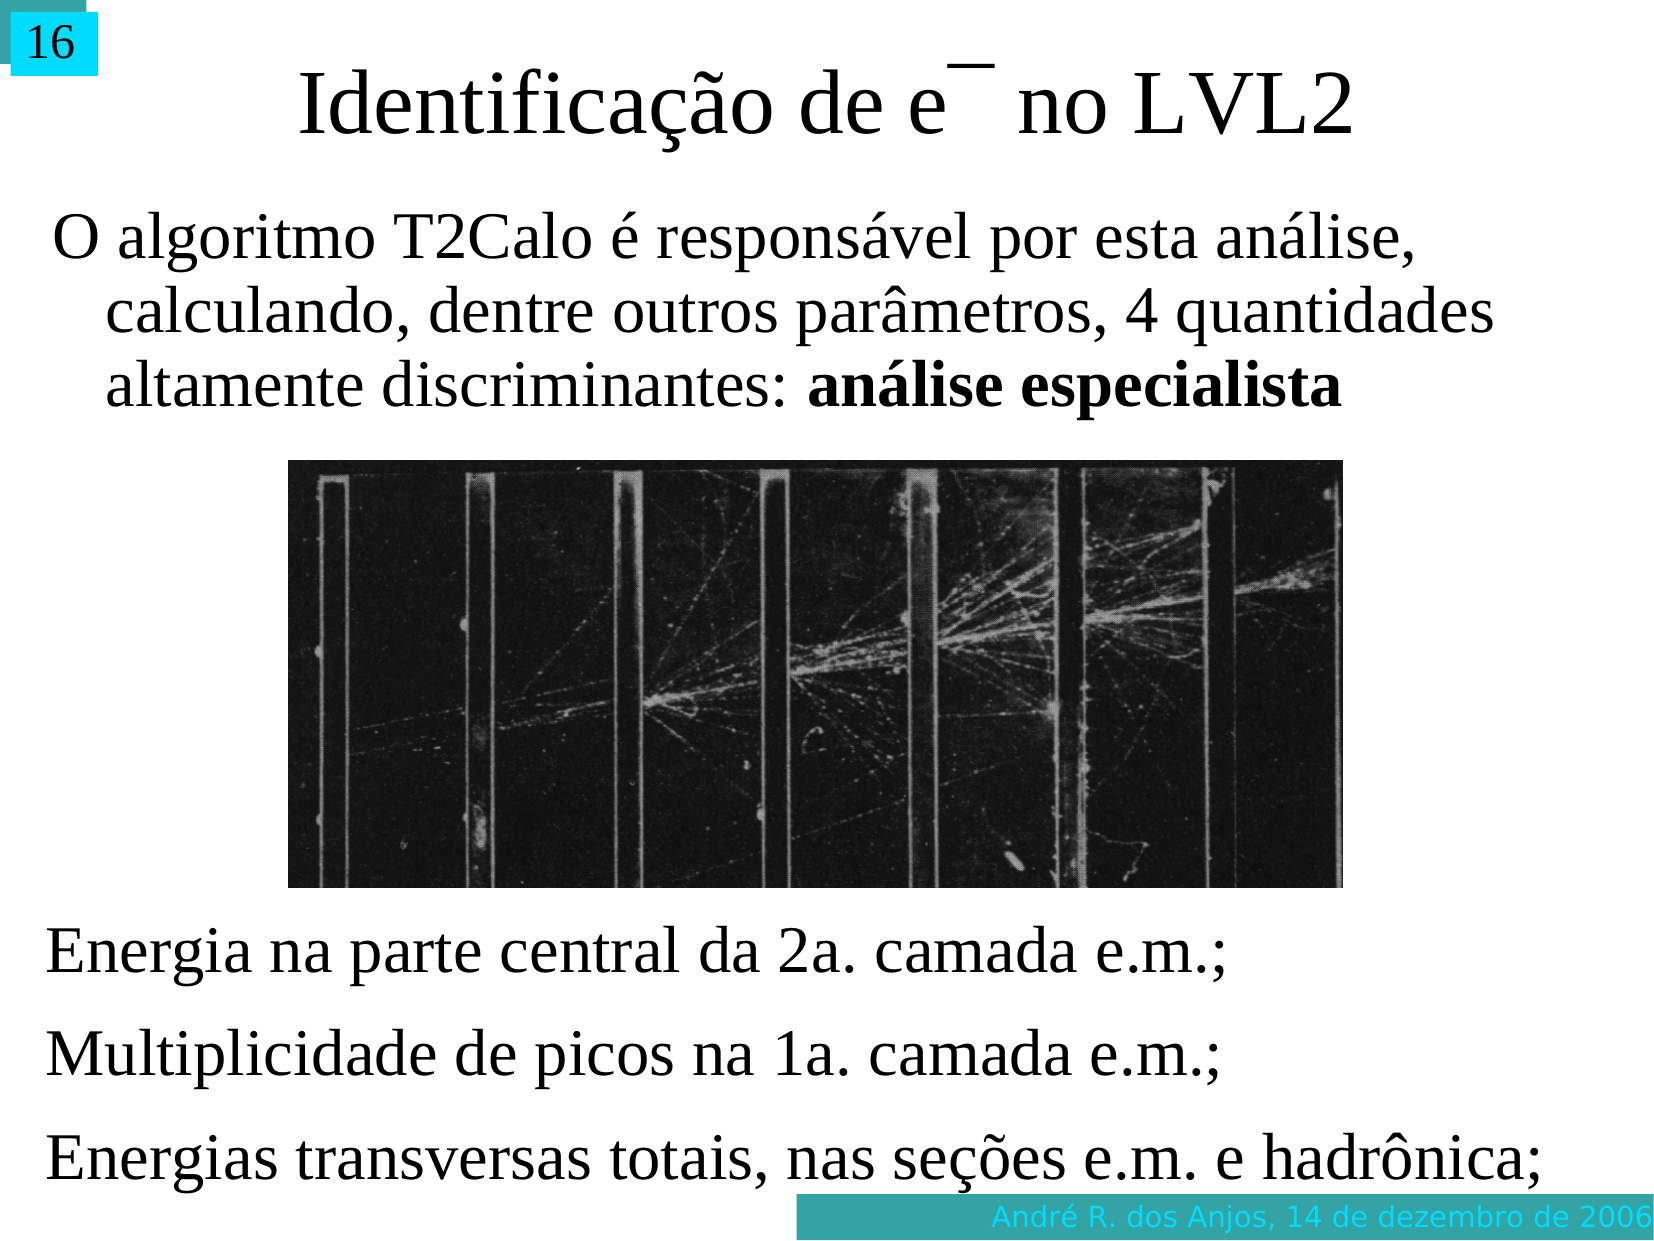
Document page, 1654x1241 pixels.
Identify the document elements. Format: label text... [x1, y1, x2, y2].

title Identificação de e¯ no LVL2 [121, 37, 1534, 168]
list Energia na parte central da 2a. camada e.m.; Multiplicidade de picos na 1a. camada e.m.; Energias transversas totais, nas seções e.m. e hadrônica; [27, 912, 1630, 1219]
list O algoritmo T2Calo é responsável por esta análise, calculando, dentre outros parâmetros, 4 quantidades altamente discriminantes: análise especialista [34, 198, 1591, 458]
picture [288, 460, 1343, 888]
